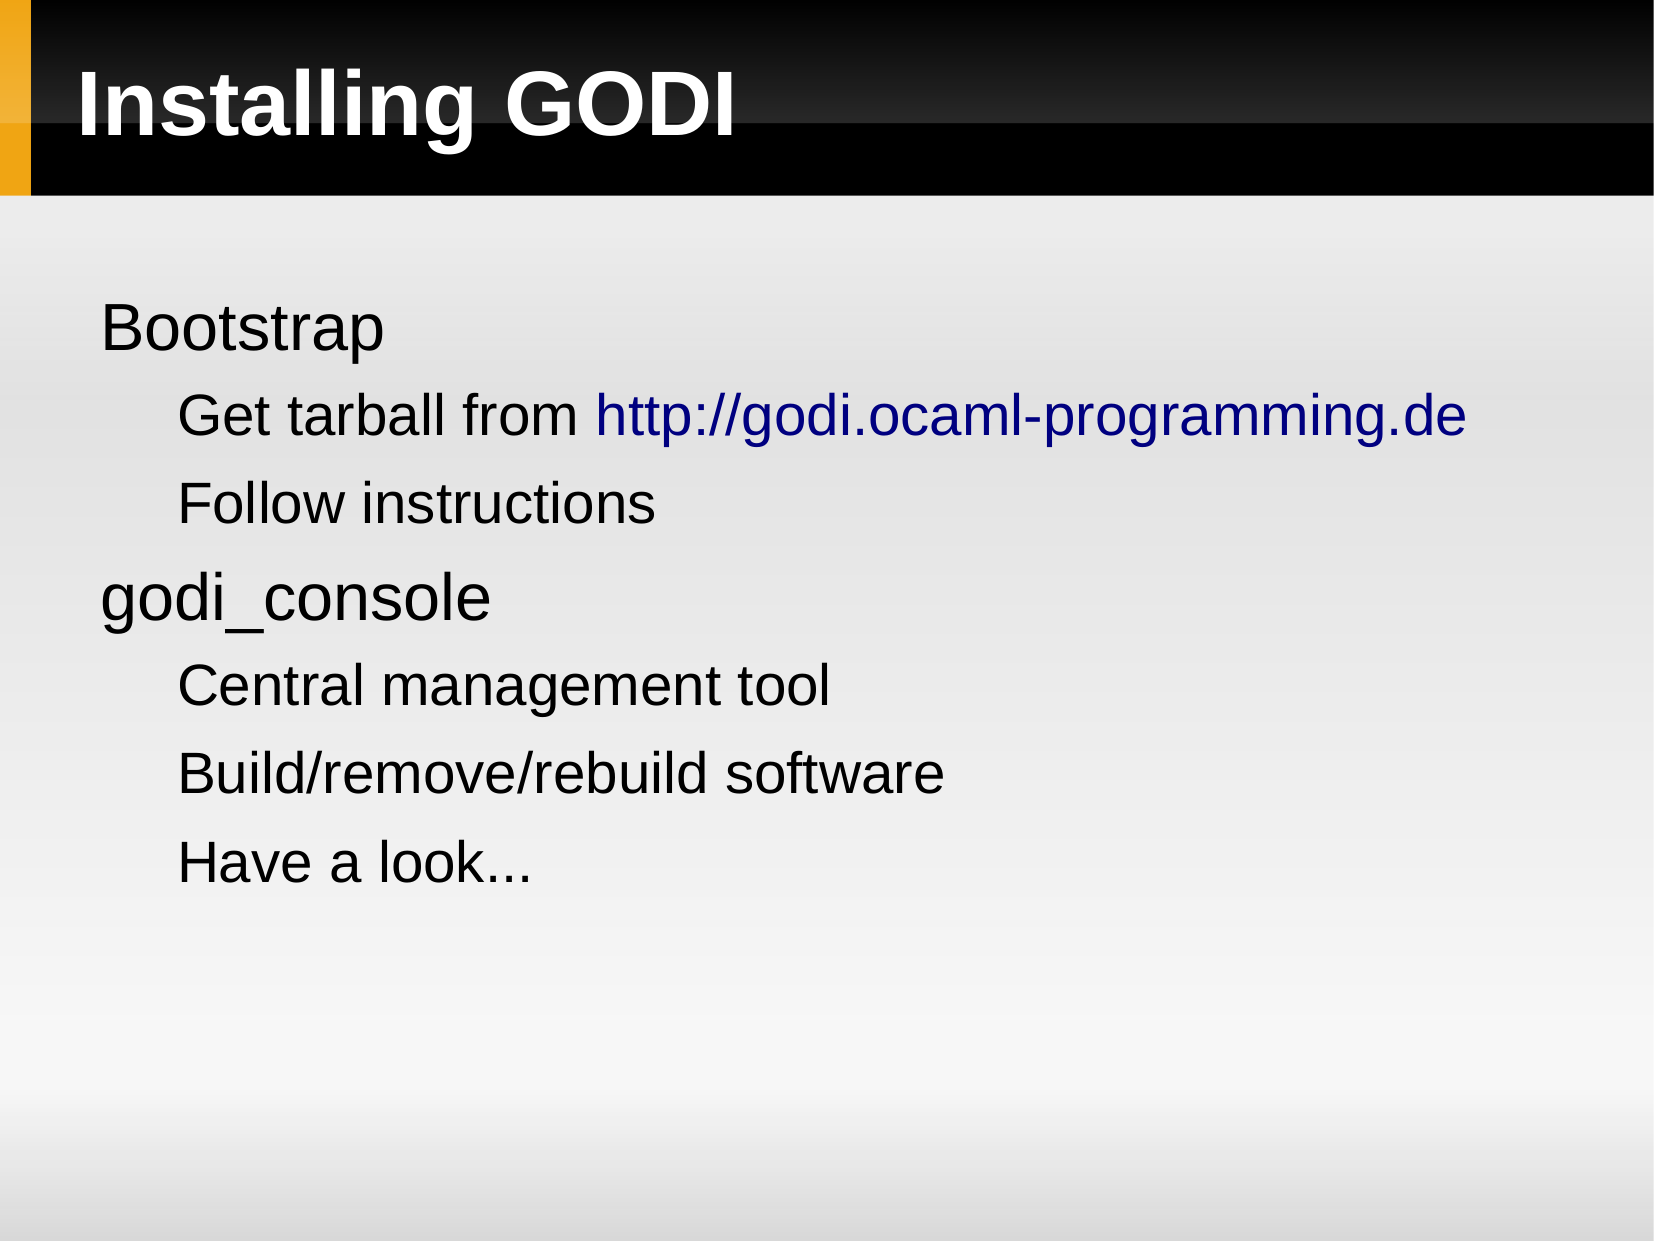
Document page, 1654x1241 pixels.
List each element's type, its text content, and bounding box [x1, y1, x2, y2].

picture [0, 0, 1654, 1241]
list Bootstrap Get tarball from http://godi.ocaml-programming.de Follow instructions godi_console Central management tool Build/remove/rebuild software Have a look... [82, 290, 1571, 1109]
title Installing GODI [76, 0, 1565, 208]
